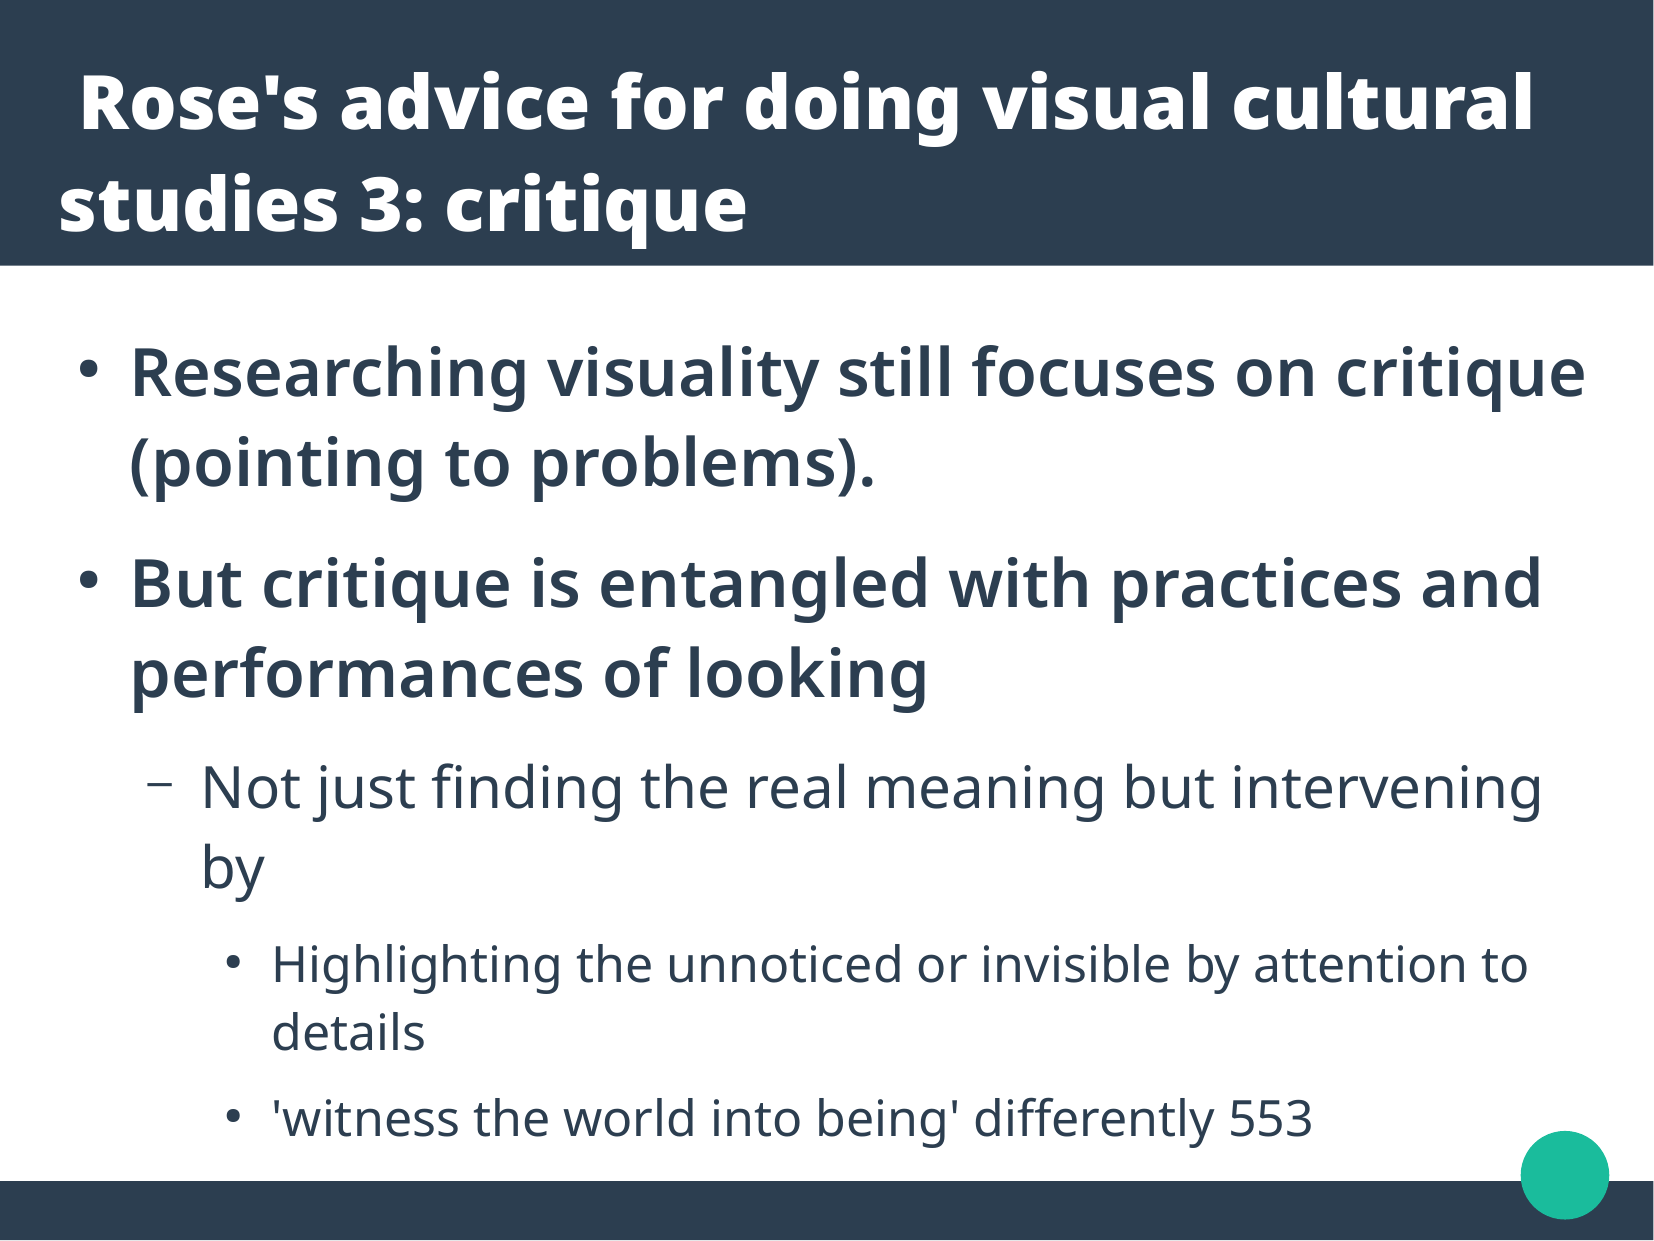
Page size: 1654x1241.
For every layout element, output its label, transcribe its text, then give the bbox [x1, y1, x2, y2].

list Researching visuality still focuses on critique (pointing to problems). But critique is entangled with practices and performances of looking Not just finding the real meaning but intervening by Highlighting the unnoticed or invisible by attention to details 'witness the world into being' differently 553 [59, 324, 1595, 1152]
title Rose's advice for doing visual cultural studies 3: critique [59, 49, 1595, 207]
